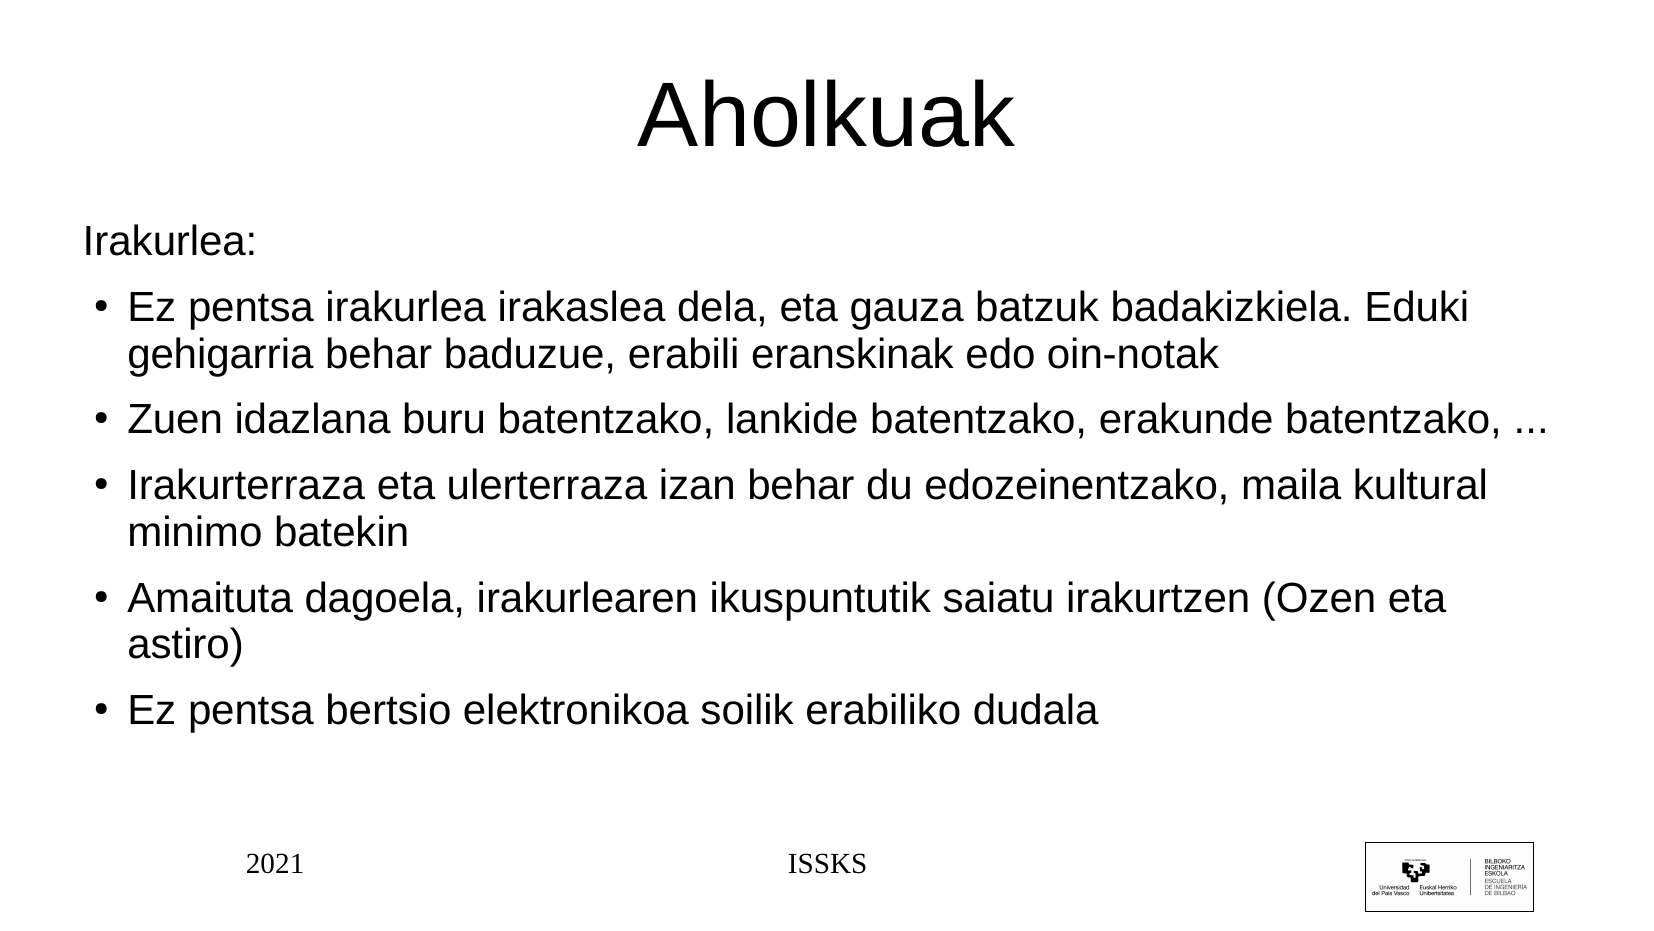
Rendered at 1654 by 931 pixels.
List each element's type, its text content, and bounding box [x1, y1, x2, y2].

picture [1366, 843, 1533, 911]
list Irakurlea: Ez pentsa irakurlea irakaslea dela, eta gauza batzuk badakizkiela. Eduki gehigarria behar baduzue, erabili eranskinak edo oin-notak Zuen idazlana buru batentzako, lankide batentzako, erakunde batentzako, ... Irakurterraza eta ulerterraza izan behar du edozeinentzako, maila kultural minimo batekin Amaituta dagoela, irakurlearen ikuspuntutik saiatu irakurtzen (Ozen eta astiro) Ez pentsa bertsio elektronikoa soilik erabiliko dudala [82, 217, 1571, 758]
title Aholkuak [82, 37, 1571, 193]
